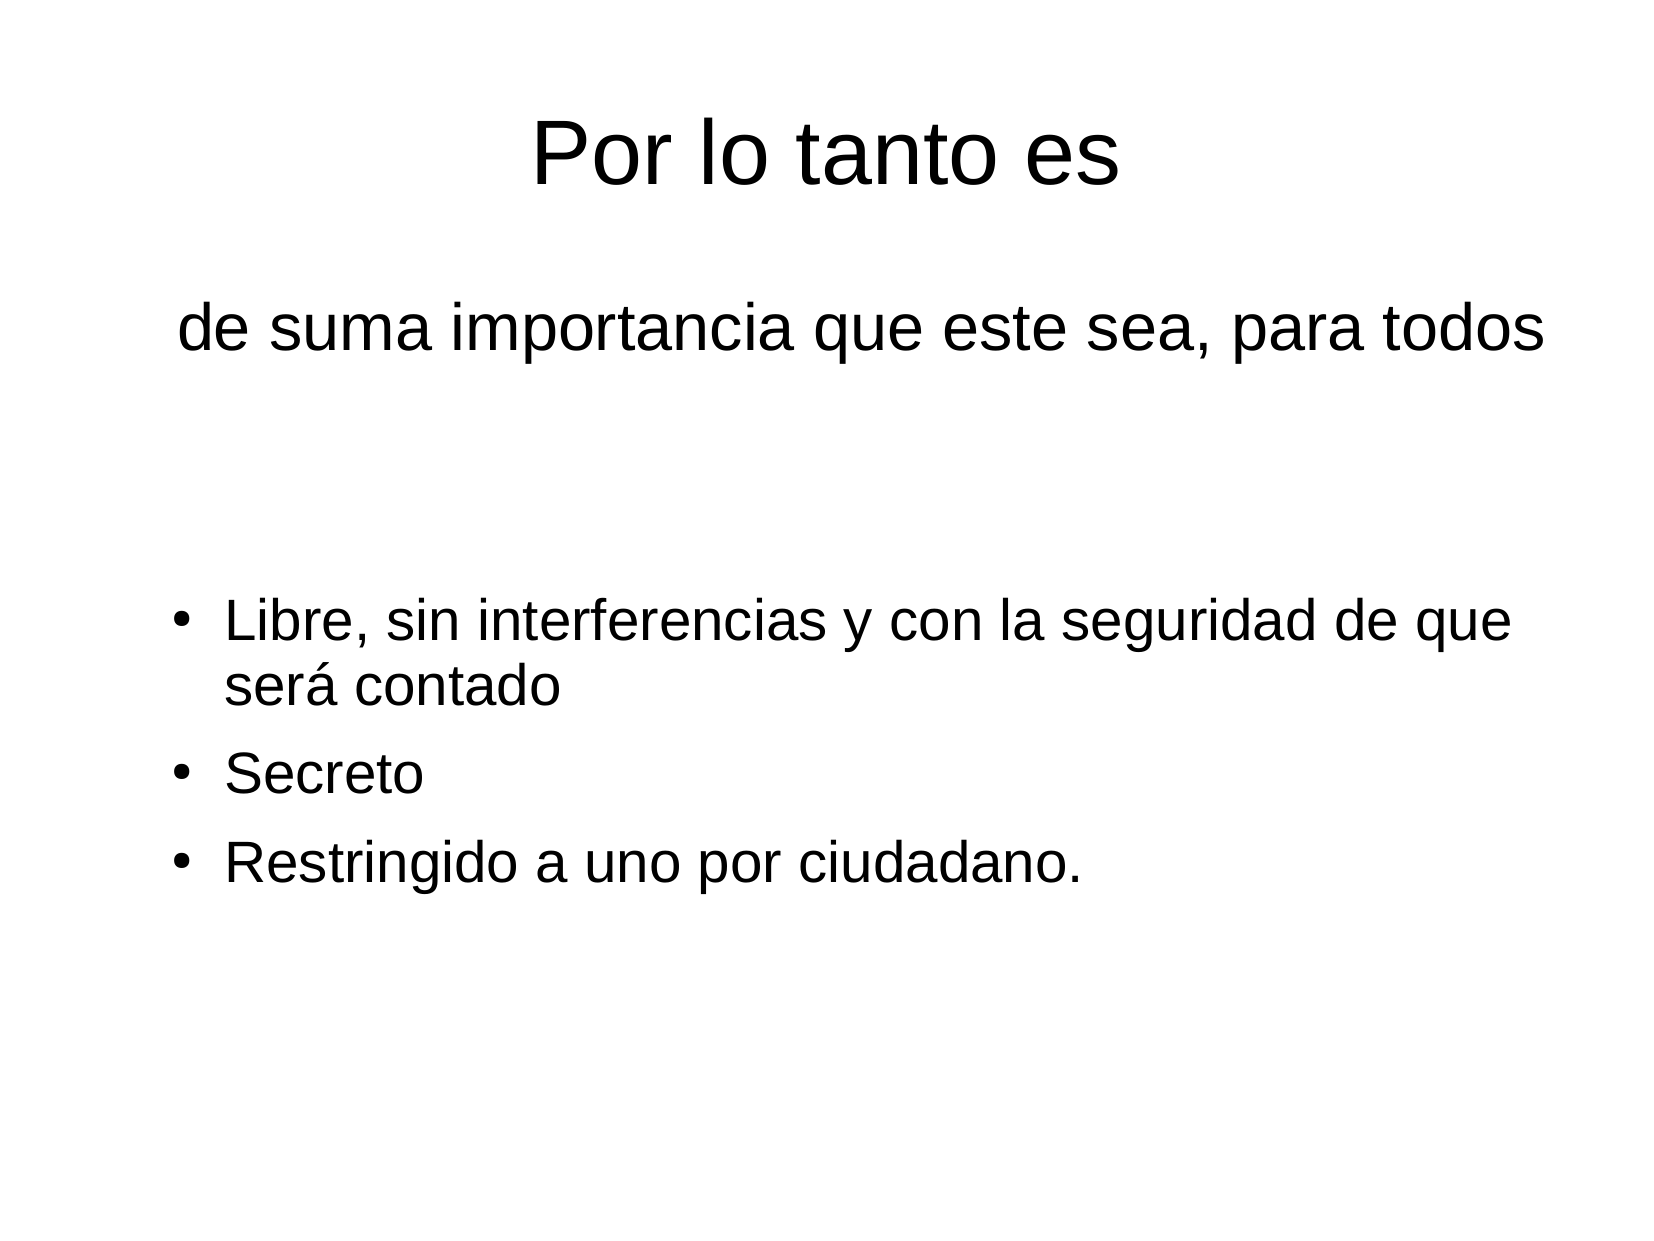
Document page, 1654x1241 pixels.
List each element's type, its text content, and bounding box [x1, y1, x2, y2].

title Por lo tanto es [82, 49, 1571, 257]
list de suma importancia que este sea, para todos Libre, sin interferencias y con la seguridad de que será contado Secreto Restringido a uno por ciudadano. [82, 290, 1571, 1109]
